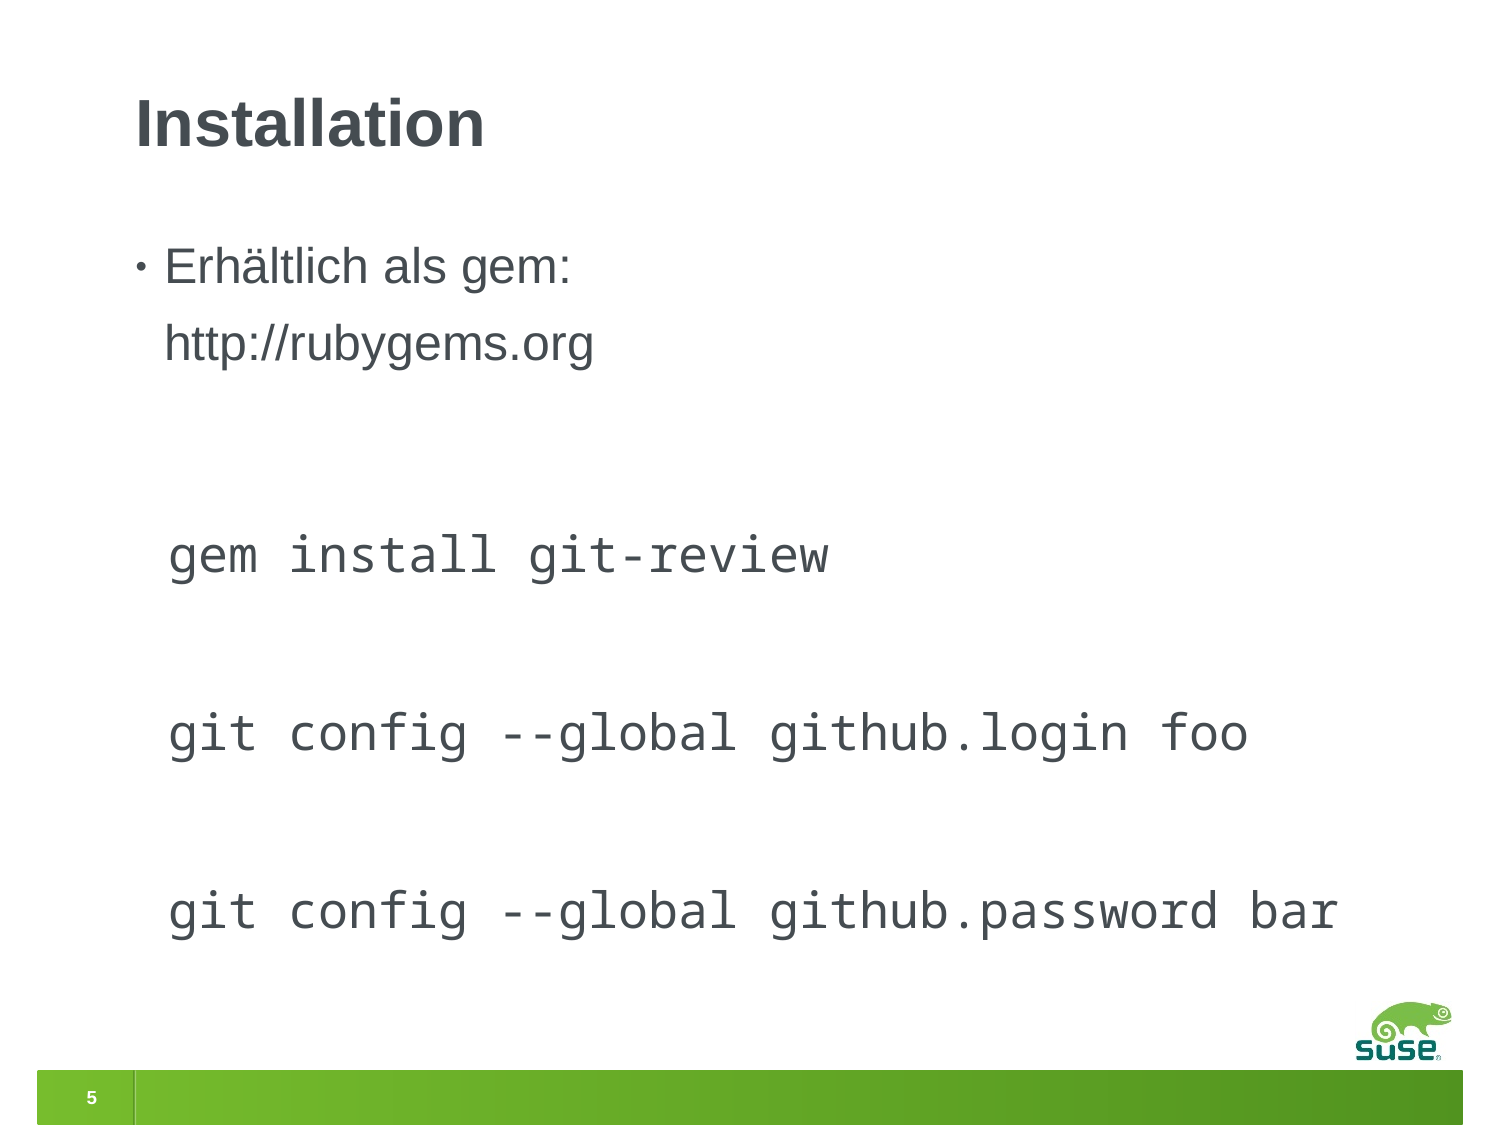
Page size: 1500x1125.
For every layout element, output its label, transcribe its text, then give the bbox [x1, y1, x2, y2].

list gem install git-review git config --global github.login foo git config --global github.password bar [139, 430, 1376, 923]
list Erhältlich als gem: http://rubygems.org [135, 238, 1372, 519]
picture [1355, 1001, 1452, 1061]
title Installation [135, 41, 1372, 204]
